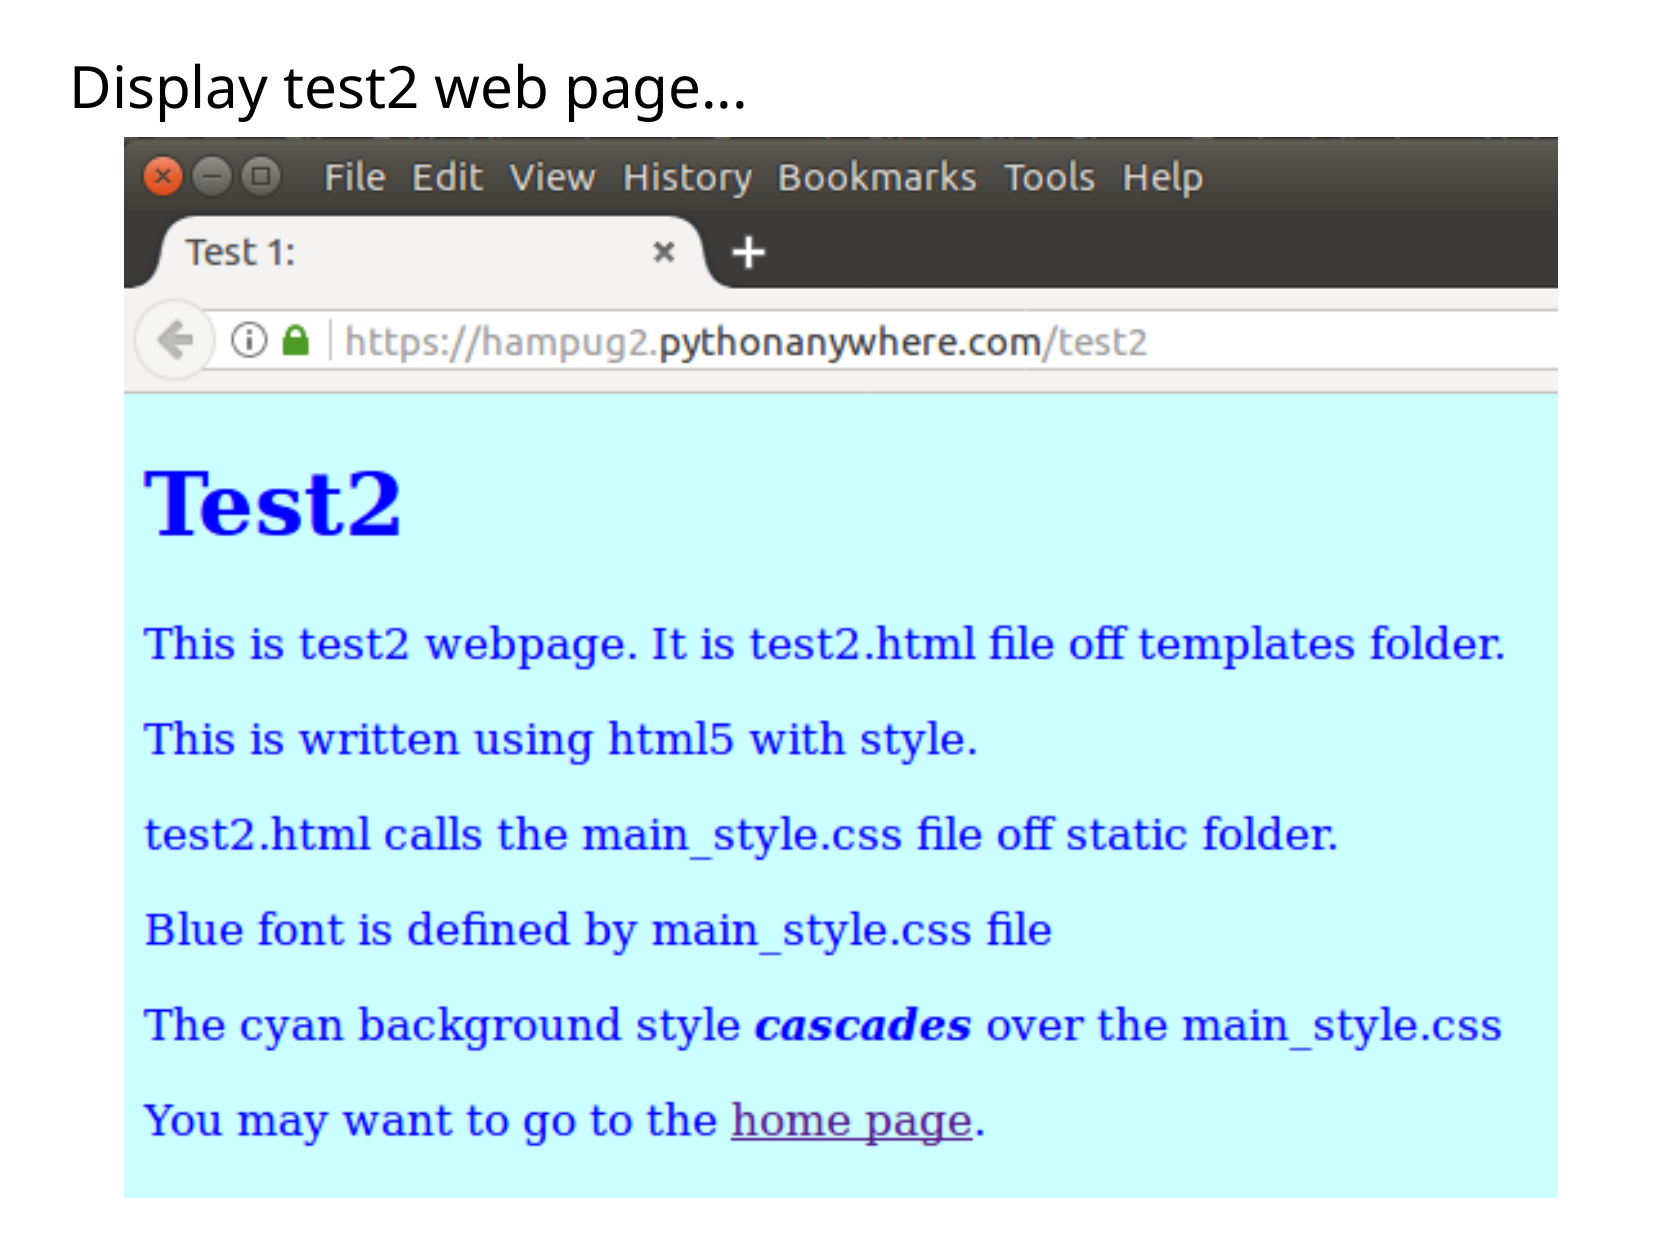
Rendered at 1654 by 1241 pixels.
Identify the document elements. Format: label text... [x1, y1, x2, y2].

text_box Display test2 web page... [69, 34, 1558, 138]
picture [124, 137, 1558, 1199]
